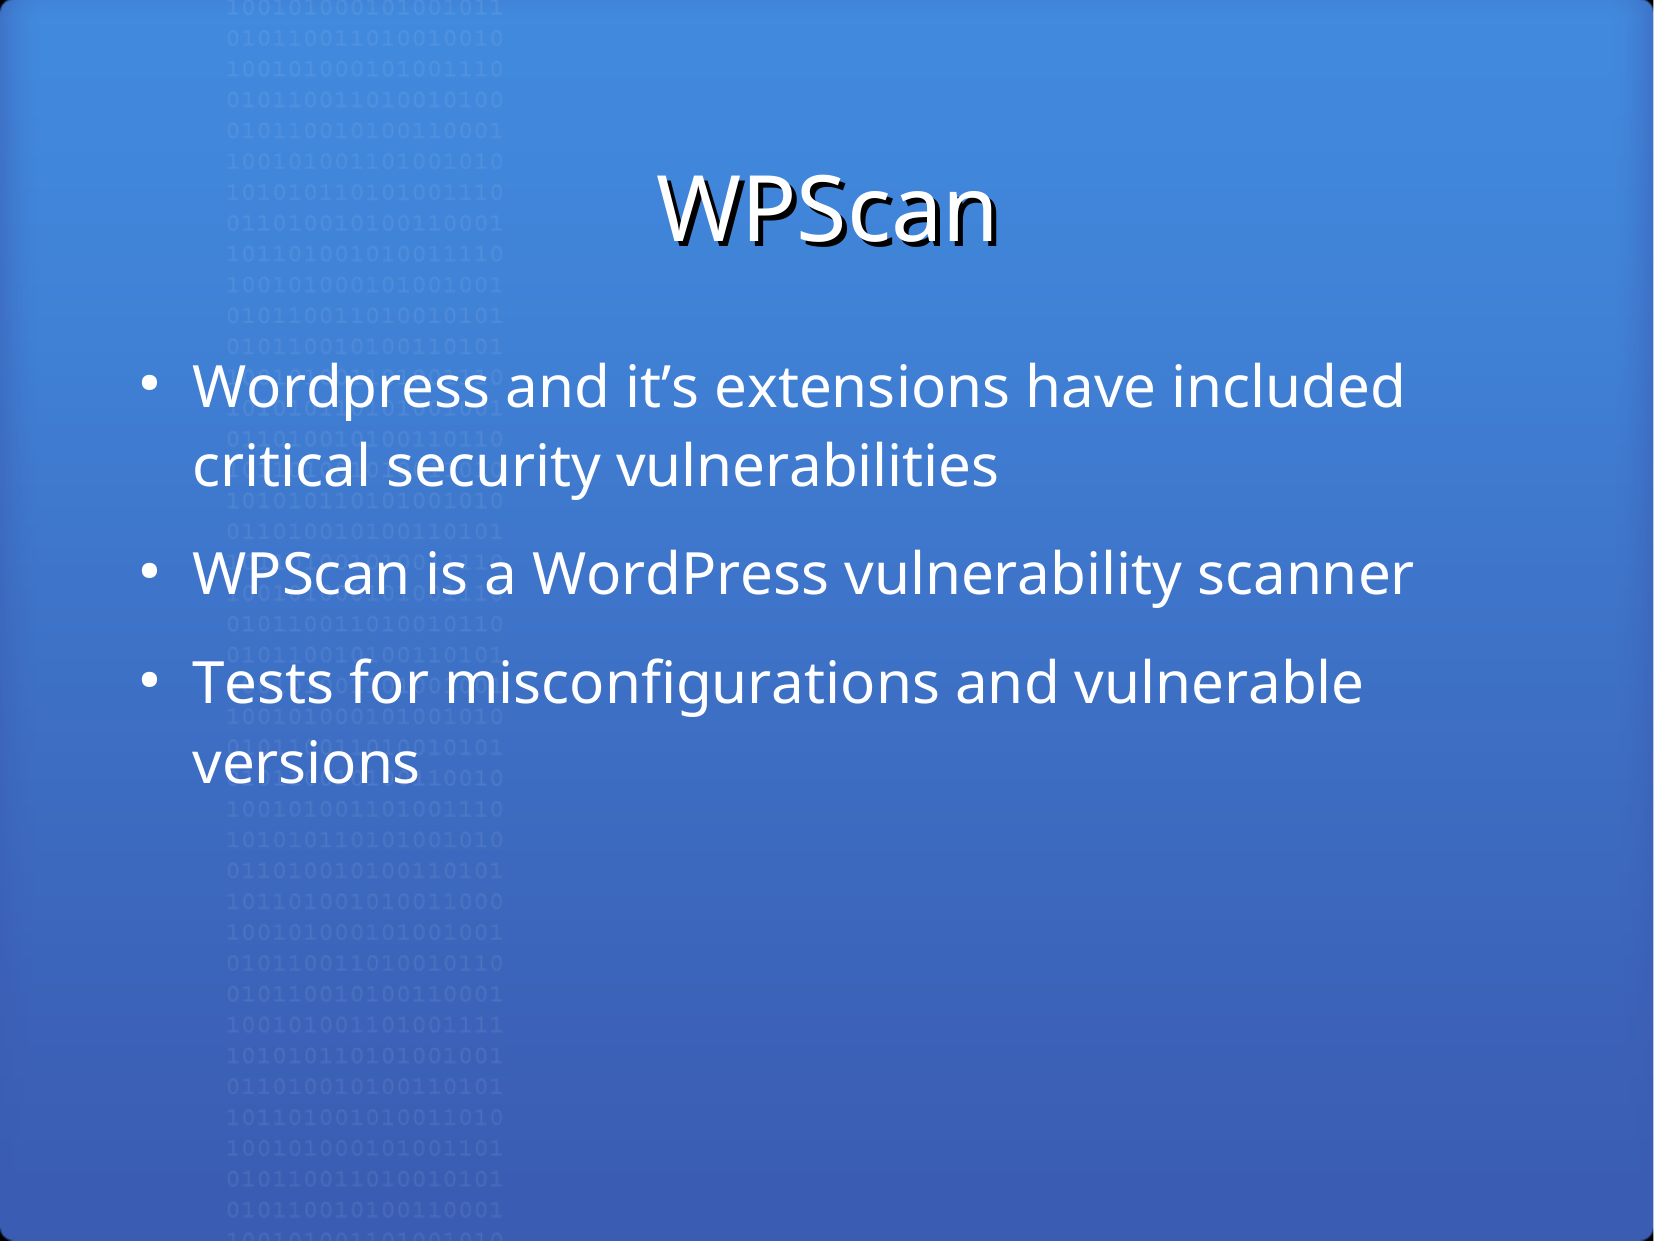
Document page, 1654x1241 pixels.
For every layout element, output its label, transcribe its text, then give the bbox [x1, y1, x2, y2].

picture [0, 0, 1654, 1241]
title WPScan [121, 102, 1534, 310]
list Wordpress and it’s extensions have included critical security vulnerabilities WPScan is a WordPress vulnerability scanner Tests for misconfigurations and vulnerable versions [121, 344, 1534, 1005]
